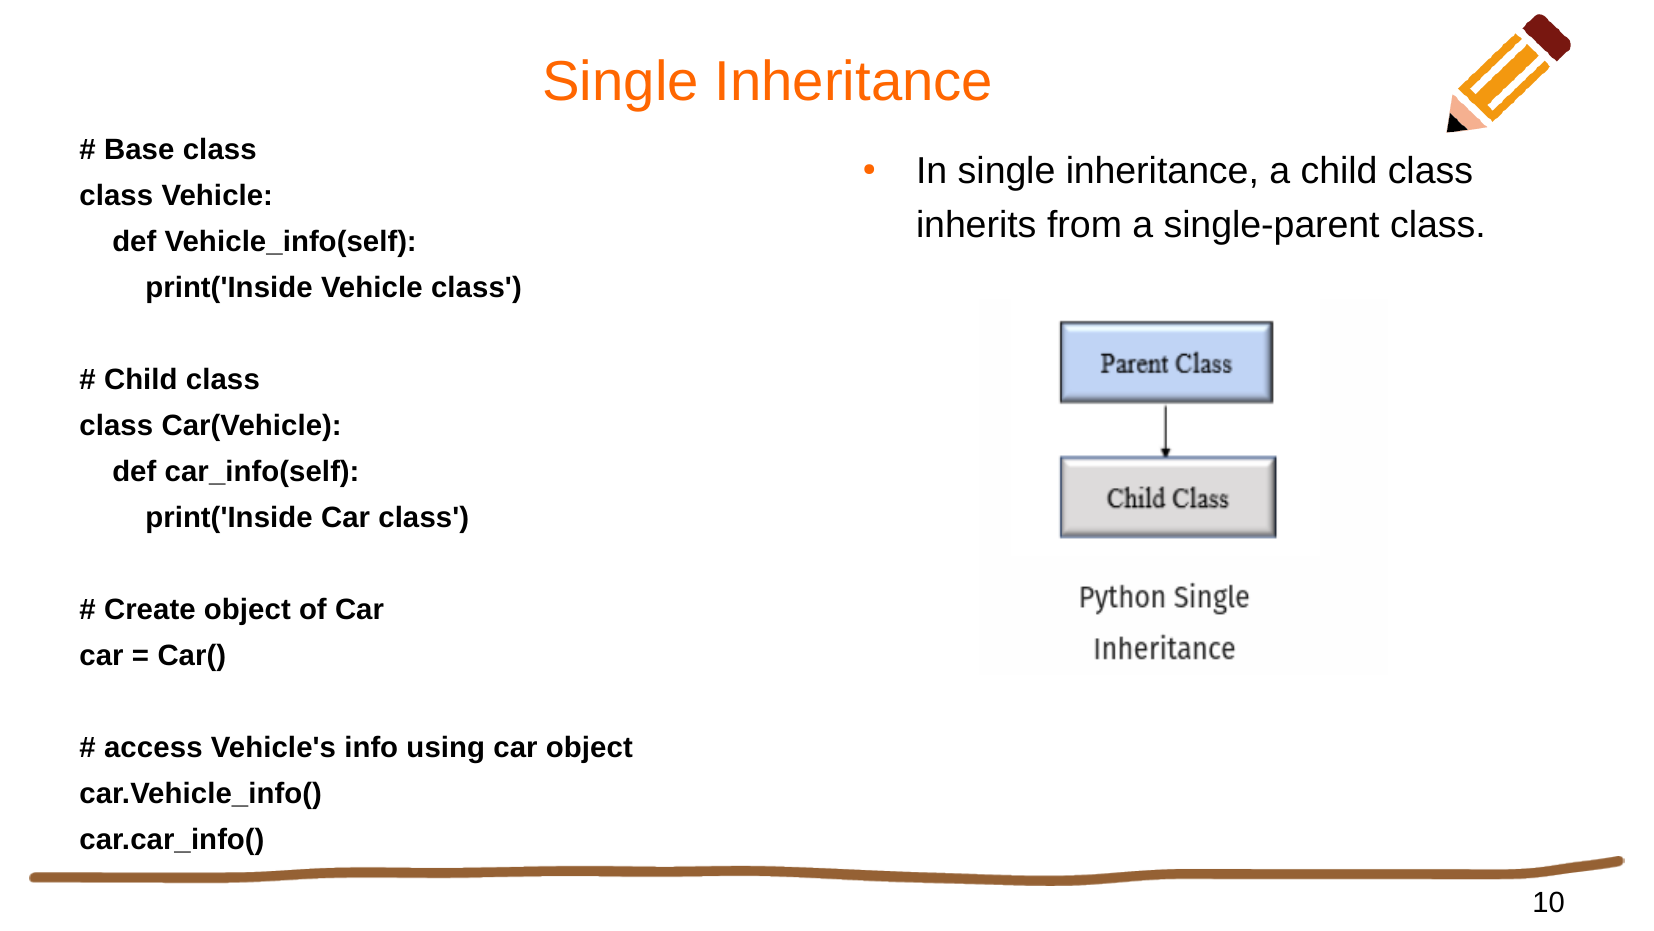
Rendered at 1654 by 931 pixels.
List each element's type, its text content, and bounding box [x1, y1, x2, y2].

list In single inheritance, a child class inherits from a single-parent class. [845, 150, 1566, 857]
picture [1446, 14, 1571, 133]
list # Base class class Vehicle: def Vehicle_info(self): print('Inside Vehicle class') # Child class class Car(Vehicle): def car_info(self): print('Inside Car class') # Create object of Car car = Car() # access Vehicle's info using car object car.Vehicle_info() car.car_info() [37, 132, 809, 857]
picture [979, 299, 1388, 676]
title Single Inheritance [88, 29, 1447, 133]
picture [29, 856, 1625, 886]
